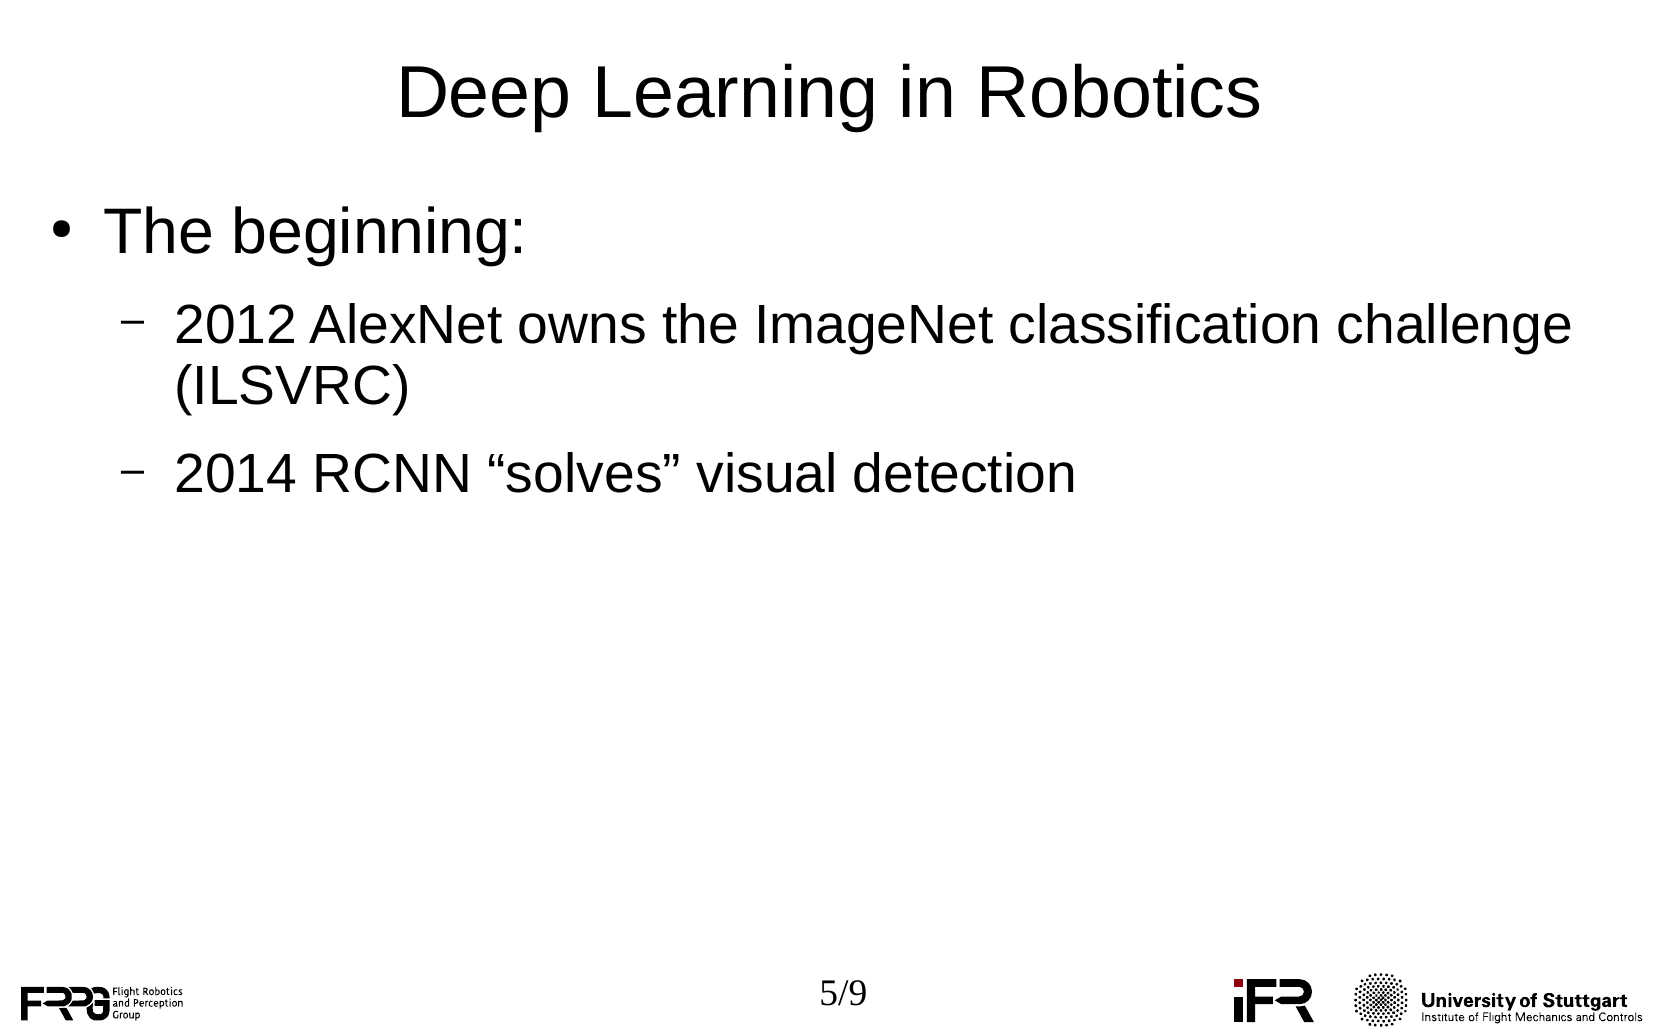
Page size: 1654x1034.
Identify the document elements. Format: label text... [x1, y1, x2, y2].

title Deep Learning in Robotics [32, 21, 1628, 163]
list The beginning: 2012 AlexNet owns the ImageNet classification challenge (ILSVRC) 2014 RCNN “solves” visual detection [32, 195, 1628, 956]
